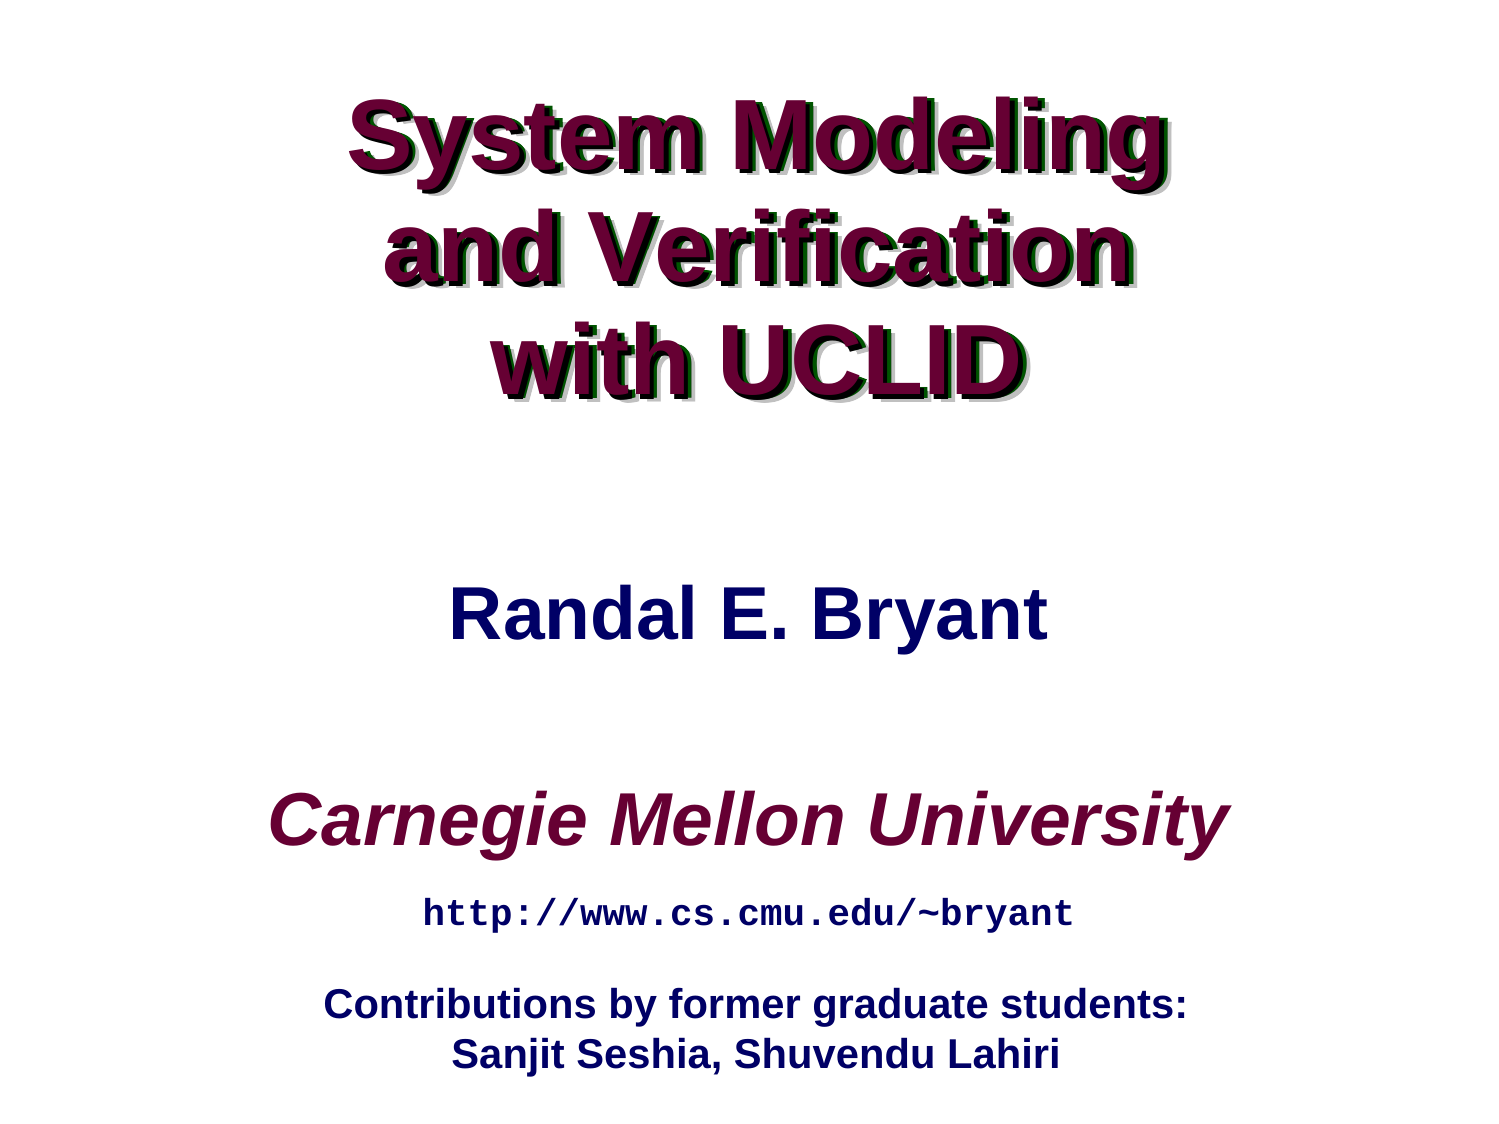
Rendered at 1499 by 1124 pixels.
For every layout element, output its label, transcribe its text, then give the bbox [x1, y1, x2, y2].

text_box System Modeling and Verification with UCLID [50, 74, 1465, 422]
text_box Randal E. Bryant [438, 573, 1060, 659]
text_box http://www.cs.cmu.edu/~bryant [407, 885, 1091, 941]
text_box Carnegie Mellon University [257, 773, 1241, 868]
text_box Contributions by former graduate students: Sanjit Seshia, Shuvendu Lahiri [312, 973, 1200, 1082]
